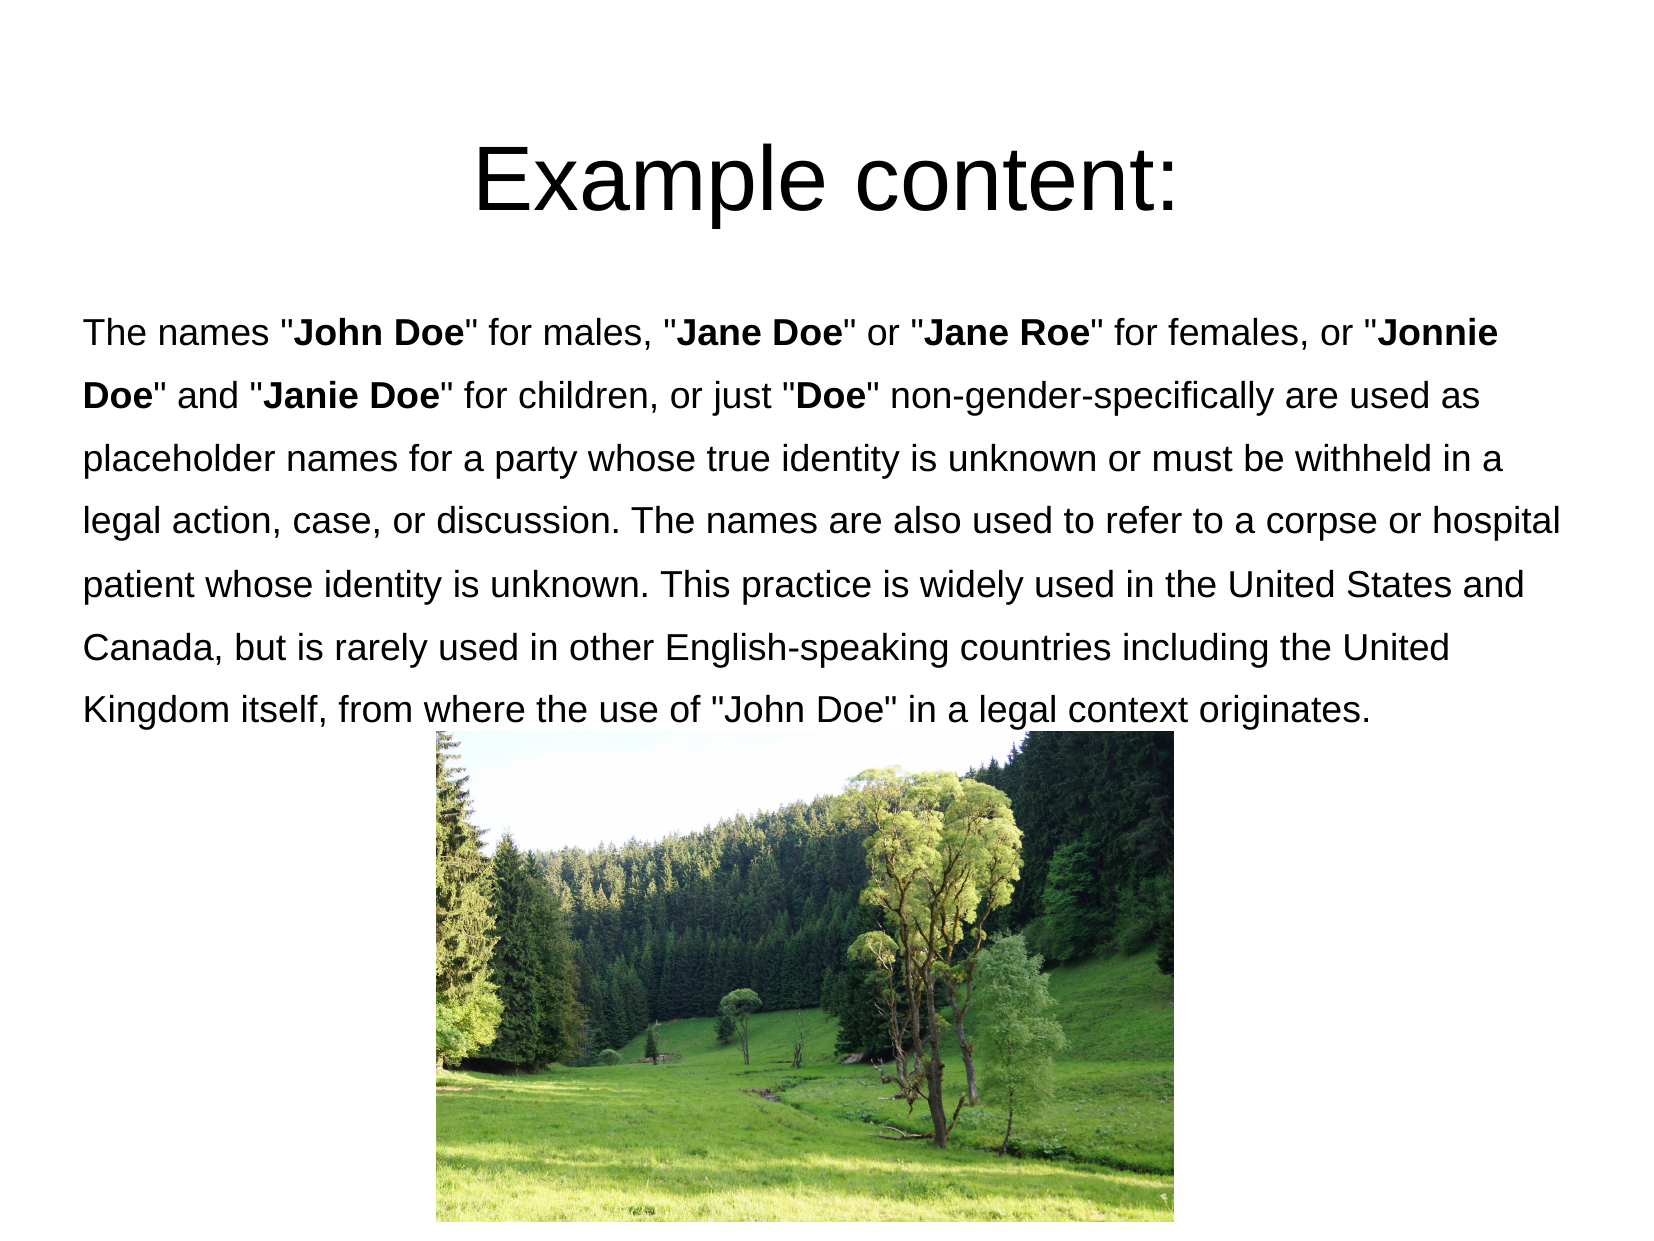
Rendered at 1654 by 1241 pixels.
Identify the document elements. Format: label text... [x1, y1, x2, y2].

picture [436, 731, 1174, 1222]
list The names "John Doe" for males, "Jane Doe" or "Jane Roe" for females, or "Jonnie Doe" and "Janie Doe" for children, or just "Doe" non-gender-specifically are used as placeholder names for a party whose true identity is unknown or must be withheld in a legal action, case, or discussion. The names are also used to refer to a corpse or hospital patient whose identity is unknown. This practice is widely used in the United States and Canada, but is rarely used in other English-speaking countries including the United Kingdom itself, from where the use of "John Doe" in a legal context originates. [82, 290, 1571, 1109]
title Example content: [82, 49, 1571, 257]
